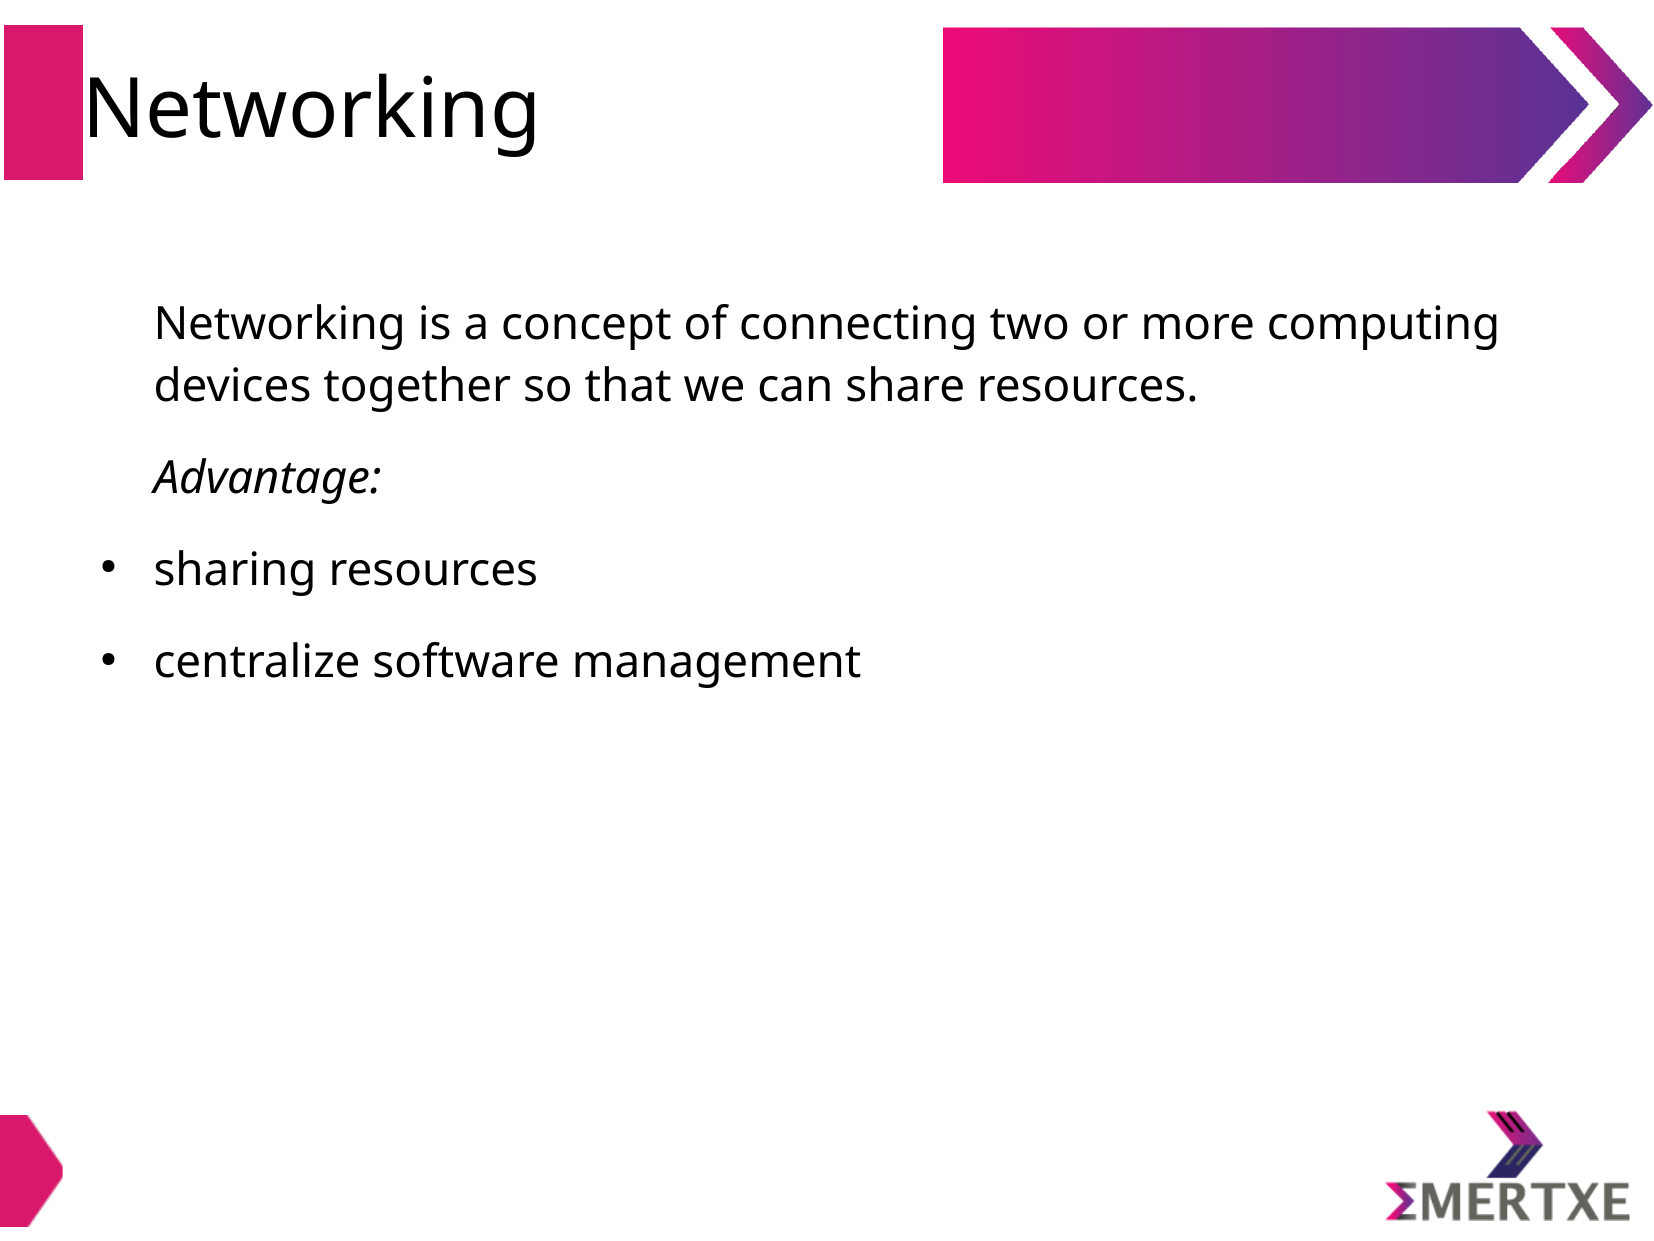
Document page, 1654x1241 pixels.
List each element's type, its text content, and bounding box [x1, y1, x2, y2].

picture [1571, 27, 1653, 183]
picture [1385, 1107, 1631, 1221]
list Networking is a concept of connecting two or more computing devices together so that we can share resources. Advantage: sharing resources centralize software management [82, 290, 1571, 1010]
title Networking [82, 2, 1571, 210]
